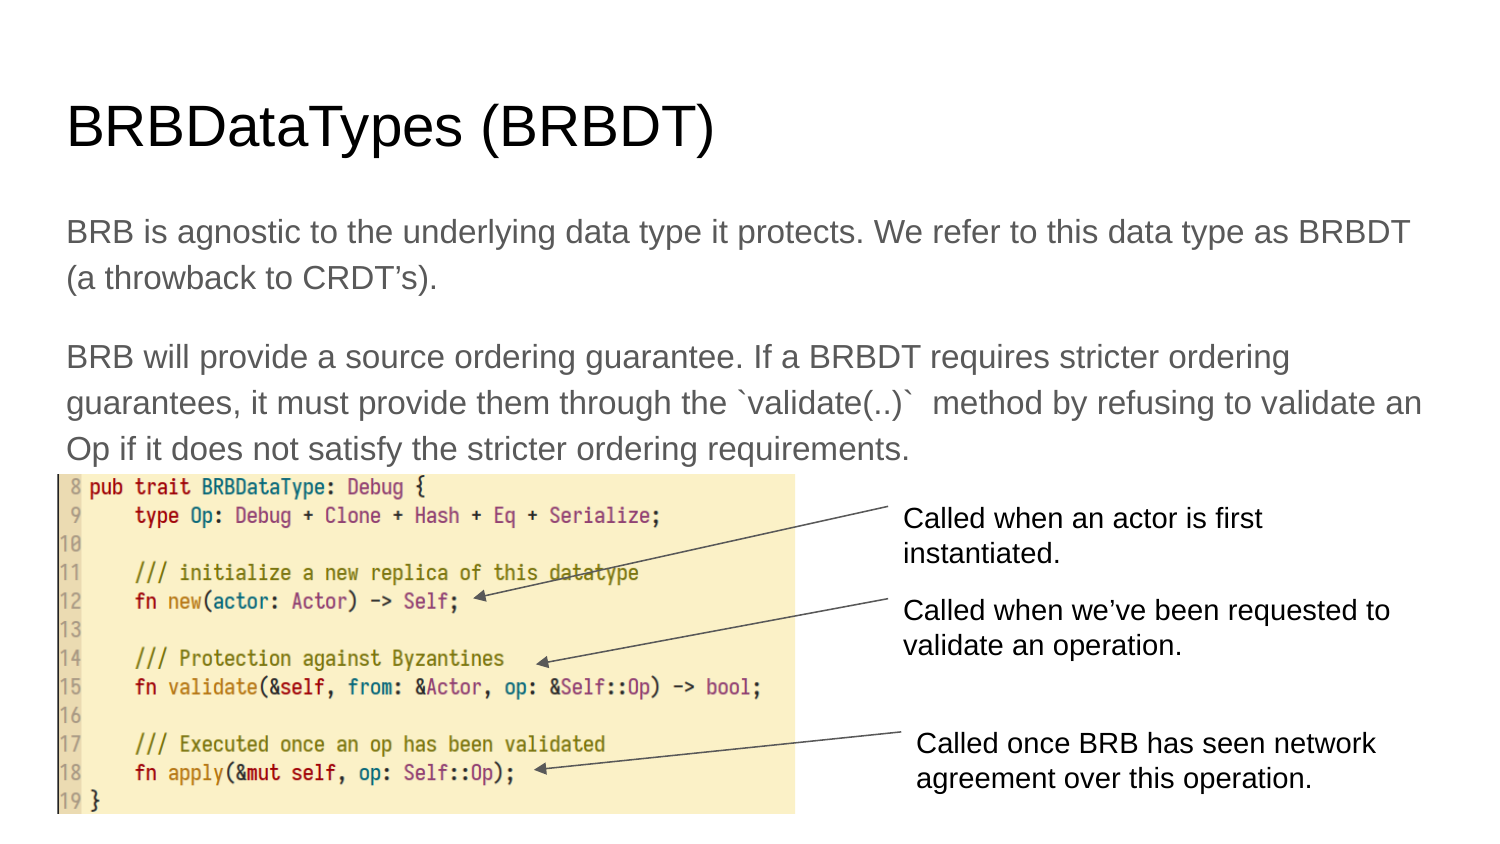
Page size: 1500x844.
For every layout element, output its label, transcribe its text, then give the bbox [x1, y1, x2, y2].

picture [57, 474, 796, 814]
list BRB is agnostic to the underlying data type it protects. We refer to this data type as BRBDT (a throwback to CRDT’s). BRB will provide a source ordering guarantee. If a BRBDT requires stricter ordering guarantees, it must provide them through the `validate(..)` method by refusing to validate an Op if it does not satisfy the stricter ordering requirements. [796, 600, 1449, 741]
title BRBDataTypes (BRBDT) [51, 72, 1449, 167]
text_box Called when an actor is first instantiated. [888, 484, 1437, 529]
text_box Called when we’ve been requested to validate an operation. [888, 576, 1454, 621]
text_box Called once BRB has seen network agreement over this operation. [901, 709, 1467, 755]
list BRB is agnostic to the underlying data type it protects. We refer to this data type as BRBDT (a throwback to CRDT’s). BRB will provide a source ordering guarantee. If a BRBDT requires stricter ordering guarantees, it must provide them through the `validate(..)` method by refusing to validate an Op if it does not satisfy the stricter ordering requirements. [51, 189, 1449, 750]
